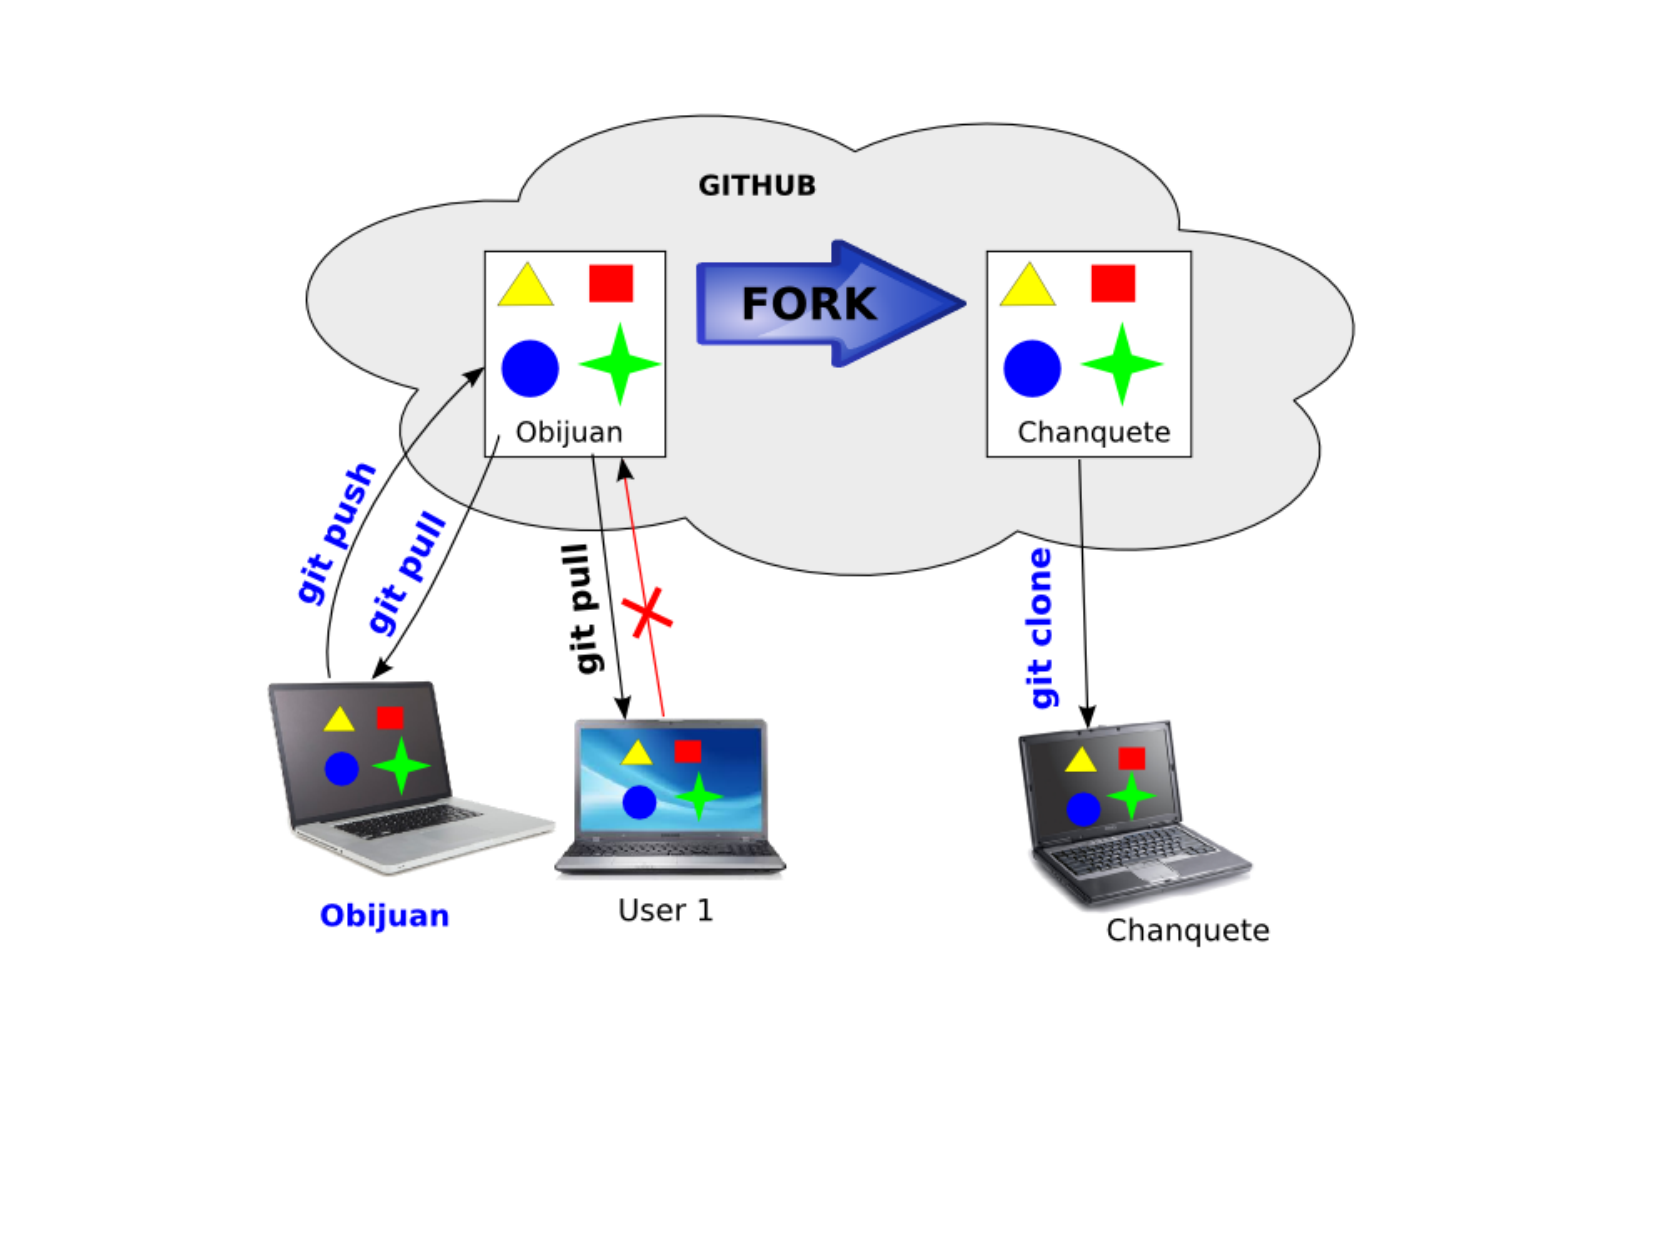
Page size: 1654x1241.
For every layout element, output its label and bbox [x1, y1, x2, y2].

picture [251, 89, 1379, 974]
